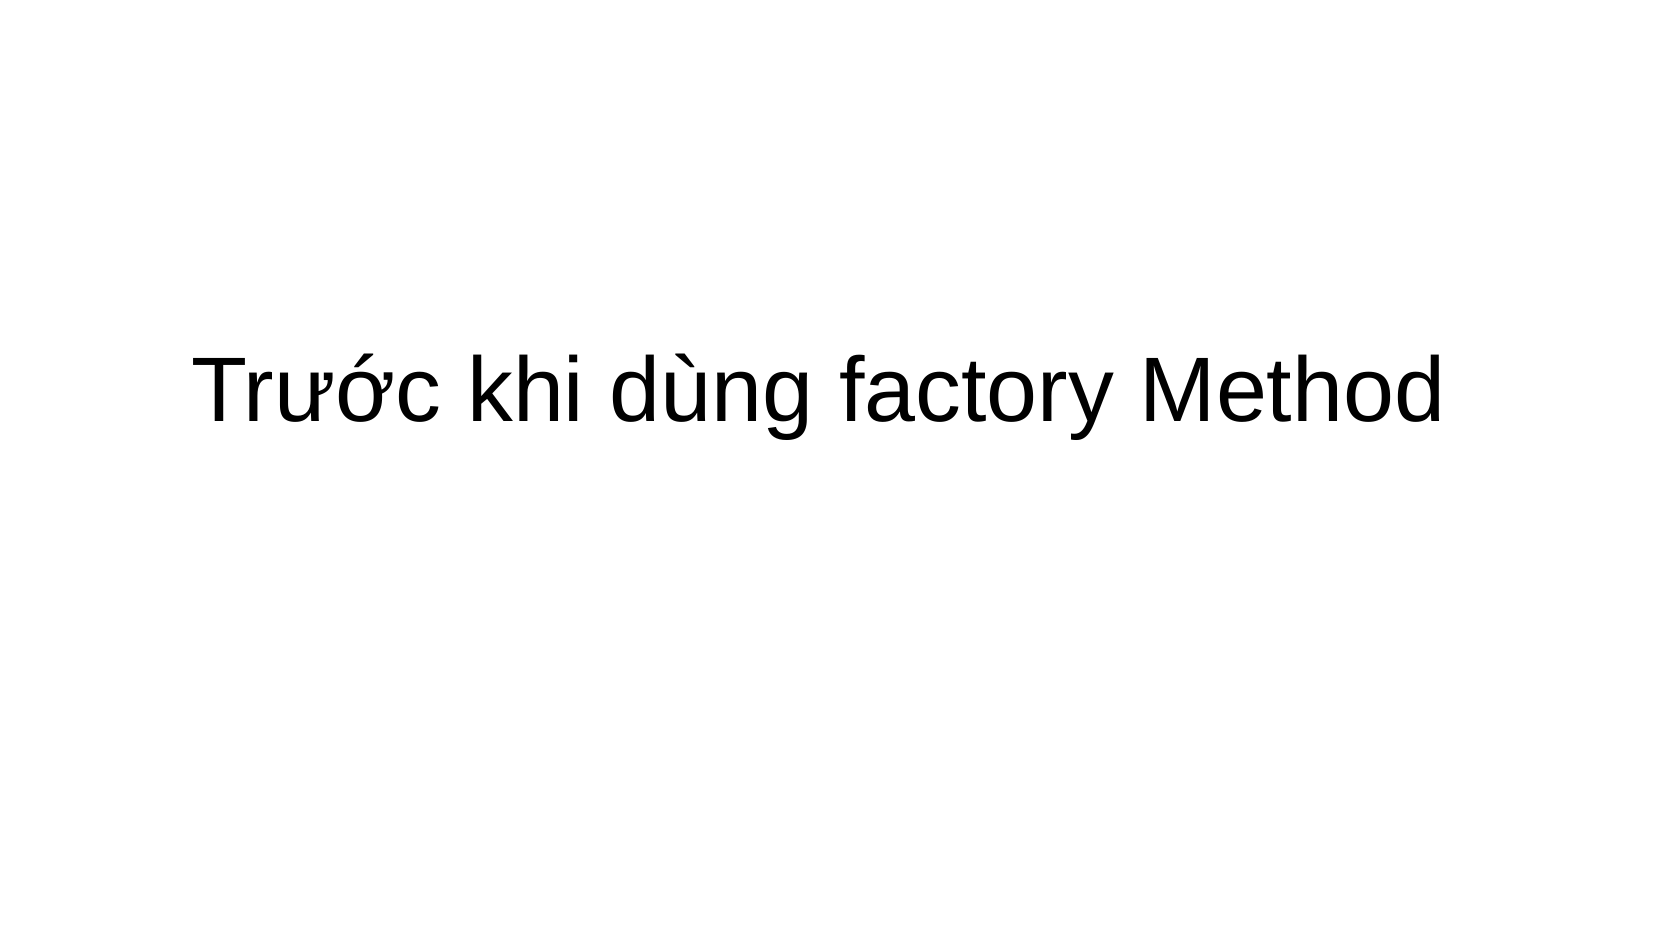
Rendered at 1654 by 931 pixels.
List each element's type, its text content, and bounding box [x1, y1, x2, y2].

title Trước khi dùng factory Method [75, 270, 1564, 511]
